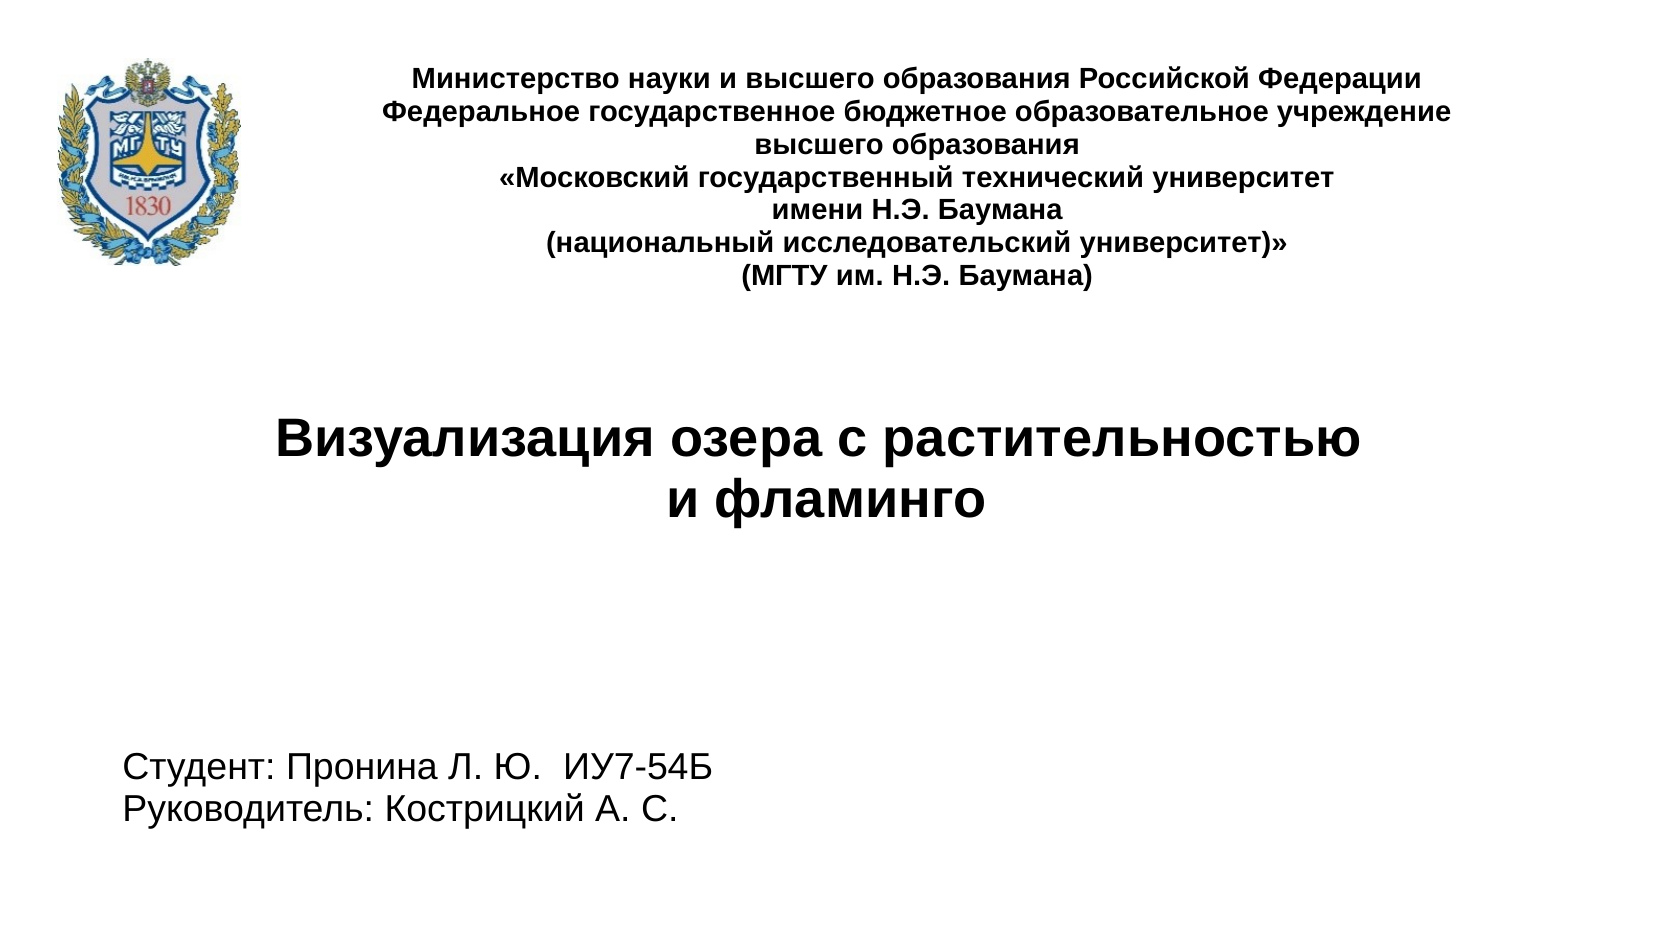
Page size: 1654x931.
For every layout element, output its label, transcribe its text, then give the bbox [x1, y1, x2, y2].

picture [57, 58, 240, 266]
subtitle Визуализация озера с растительностью и фламинго [82, 266, 1571, 739]
text_box Министерство науки и высшего образования Российской Федерации Федеральное государственное бюджетное образовательное учреждение высшего образования «Московский государственный технический университет имени Н.Э. Баумана (национальный исследовательский университет)» (МГТУ им. Н.Э. Баумана) [240, 0, 1595, 355]
text_box Cтудент: Пронина Л. Ю. ИУ7-54Б Руководитель: Кострицкий А. С. [107, 738, 992, 837]
